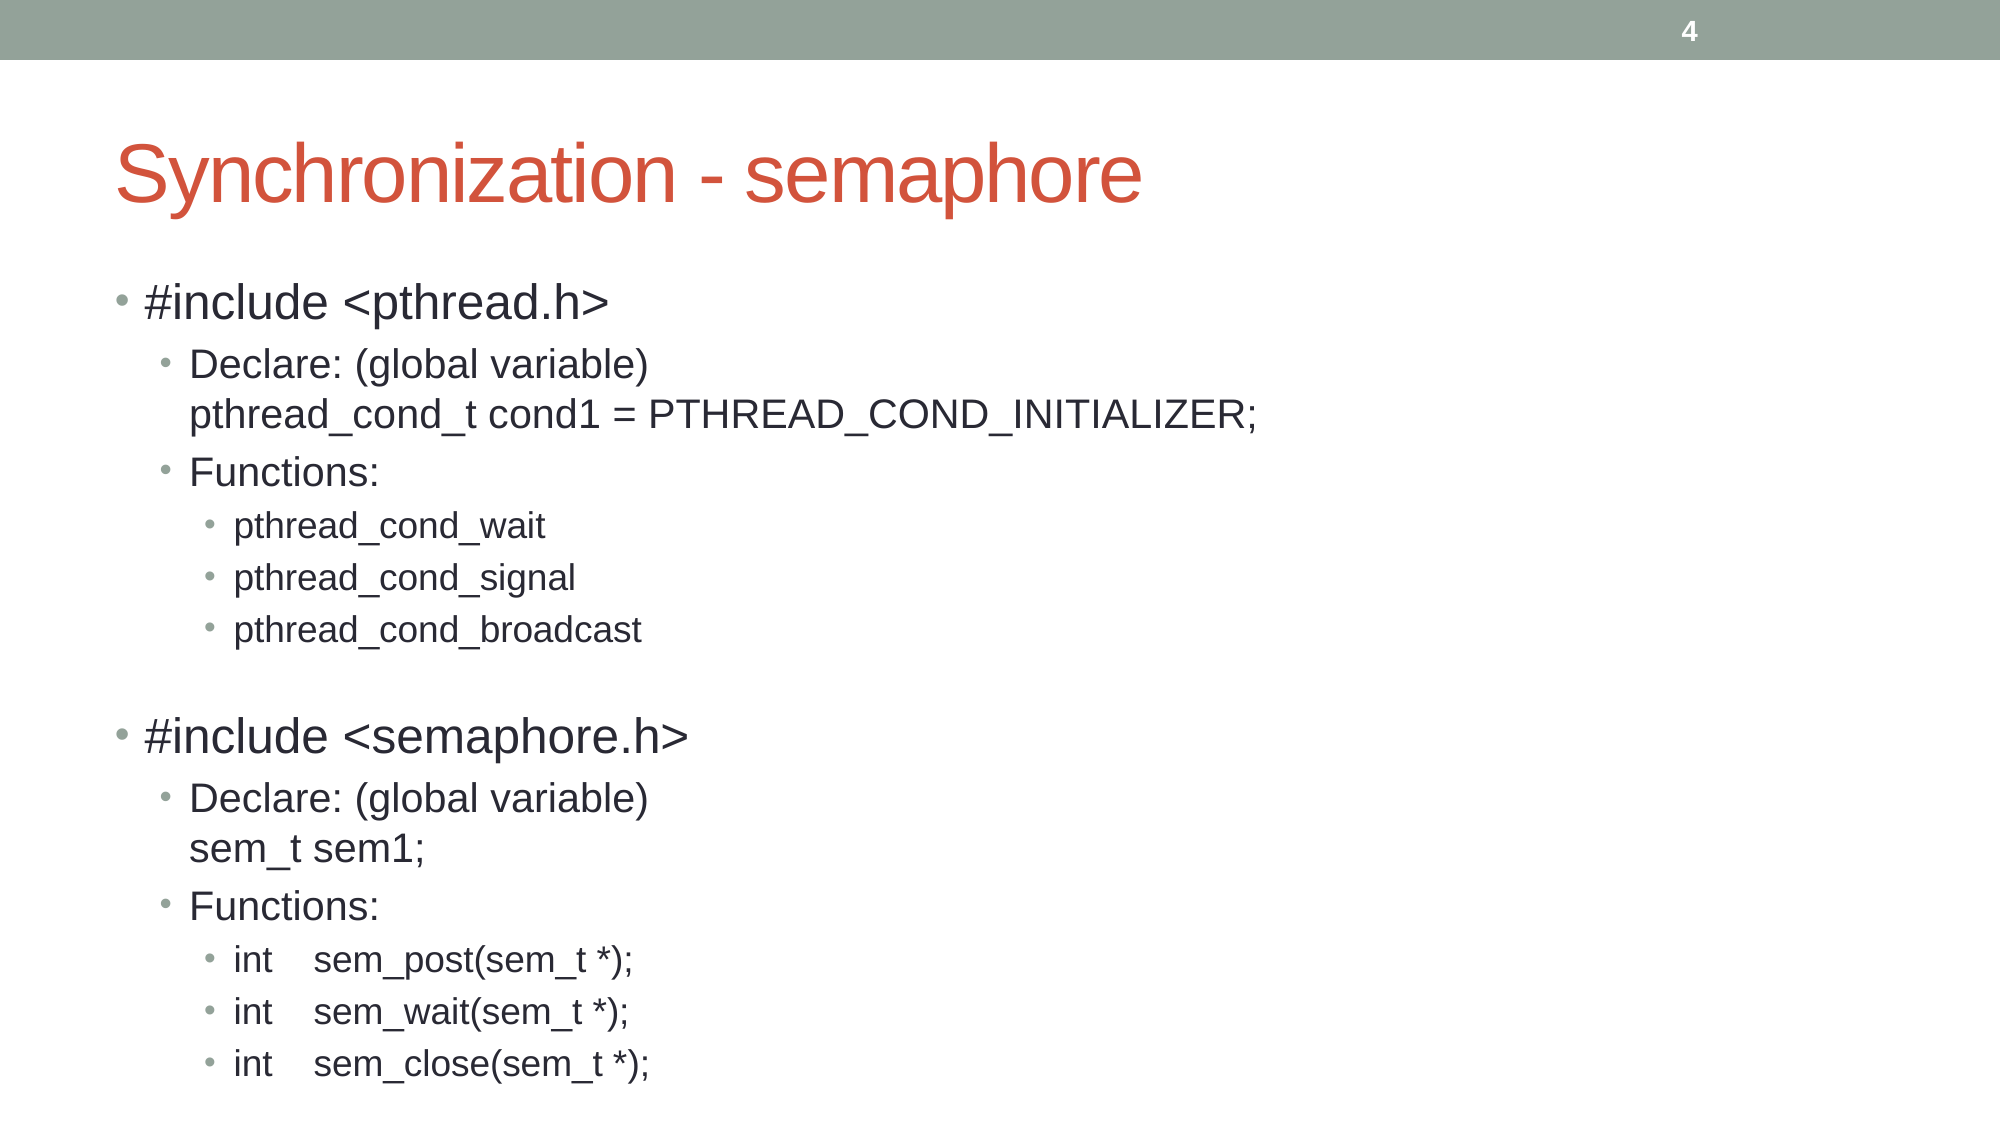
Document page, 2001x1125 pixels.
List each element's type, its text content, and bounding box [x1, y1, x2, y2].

slide_number <number> [1666, 3, 1900, 57]
list #include <pthread.h> Declare: (global variable) pthread_cond_t cond1 = PTHREAD_COND_INITIALIZER; Functions: pthread_cond_wait pthread_cond_signal pthread_cond_broadcast #include <semaphore.h> Declare: (global variable) sem_t sem1; Functions: int sem_post(sem_t *); int sem_wait(sem_t *); int sem_close(sem_t *); [99, 262, 1900, 1099]
title Synchronization - semaphore [99, 87, 1900, 250]
